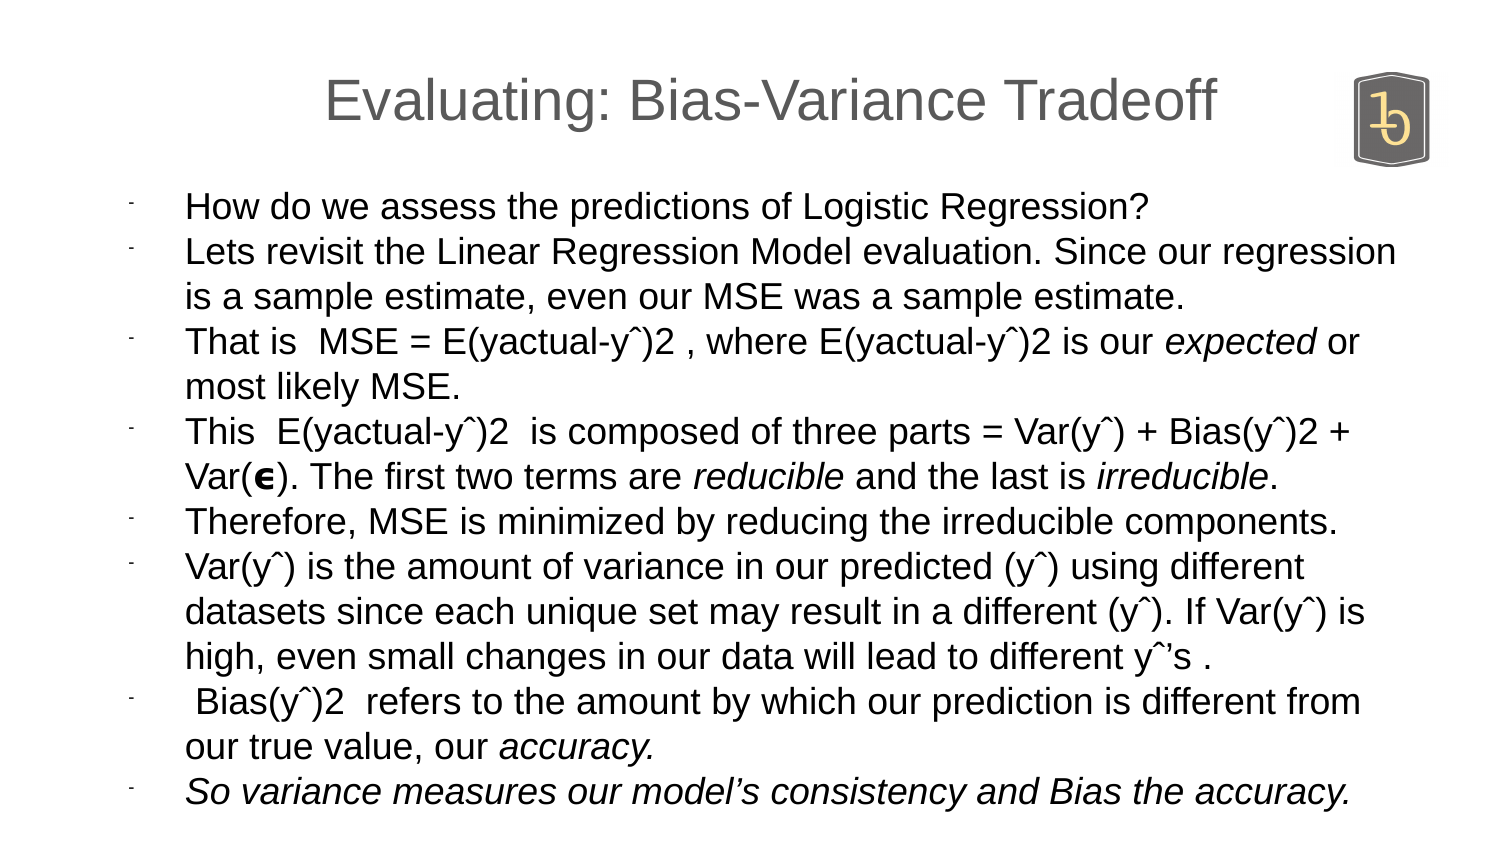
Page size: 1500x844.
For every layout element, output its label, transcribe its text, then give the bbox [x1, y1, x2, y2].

text_box How do we assess the predictions of Logistic Regression? Lets revisit the Linear Regression Model evaluation. Since our regression is a sample estimate, even our MSE was a sample estimate. That is MSE = E(yactual-yˆ)2 , where E(yactual-yˆ)2 is our expected or most likely MSE. This E(yactual-yˆ)2 is composed of three parts = Var(yˆ) + Bias(yˆ)2 + Var(𝞊). The first two terms are reducible and the last is irreducible. Therefore, MSE is minimized by reducing the irreducible components. Var(yˆ) is the amount of variance in our predicted (yˆ) using different datasets since each unique set may result in a different (yˆ). If Var(yˆ) is high, even small changes in our data will lead to different yˆ’s . Bias(yˆ)2 refers to the amount by which our prediction is different from our true value, our accuracy. So variance measures our model’s consistency and Bias the accuracy. [94, 167, 1414, 817]
picture [1334, 72, 1449, 167]
subtitle Evaluating: Bias-Variance Tradeoff [72, 47, 1471, 177]
